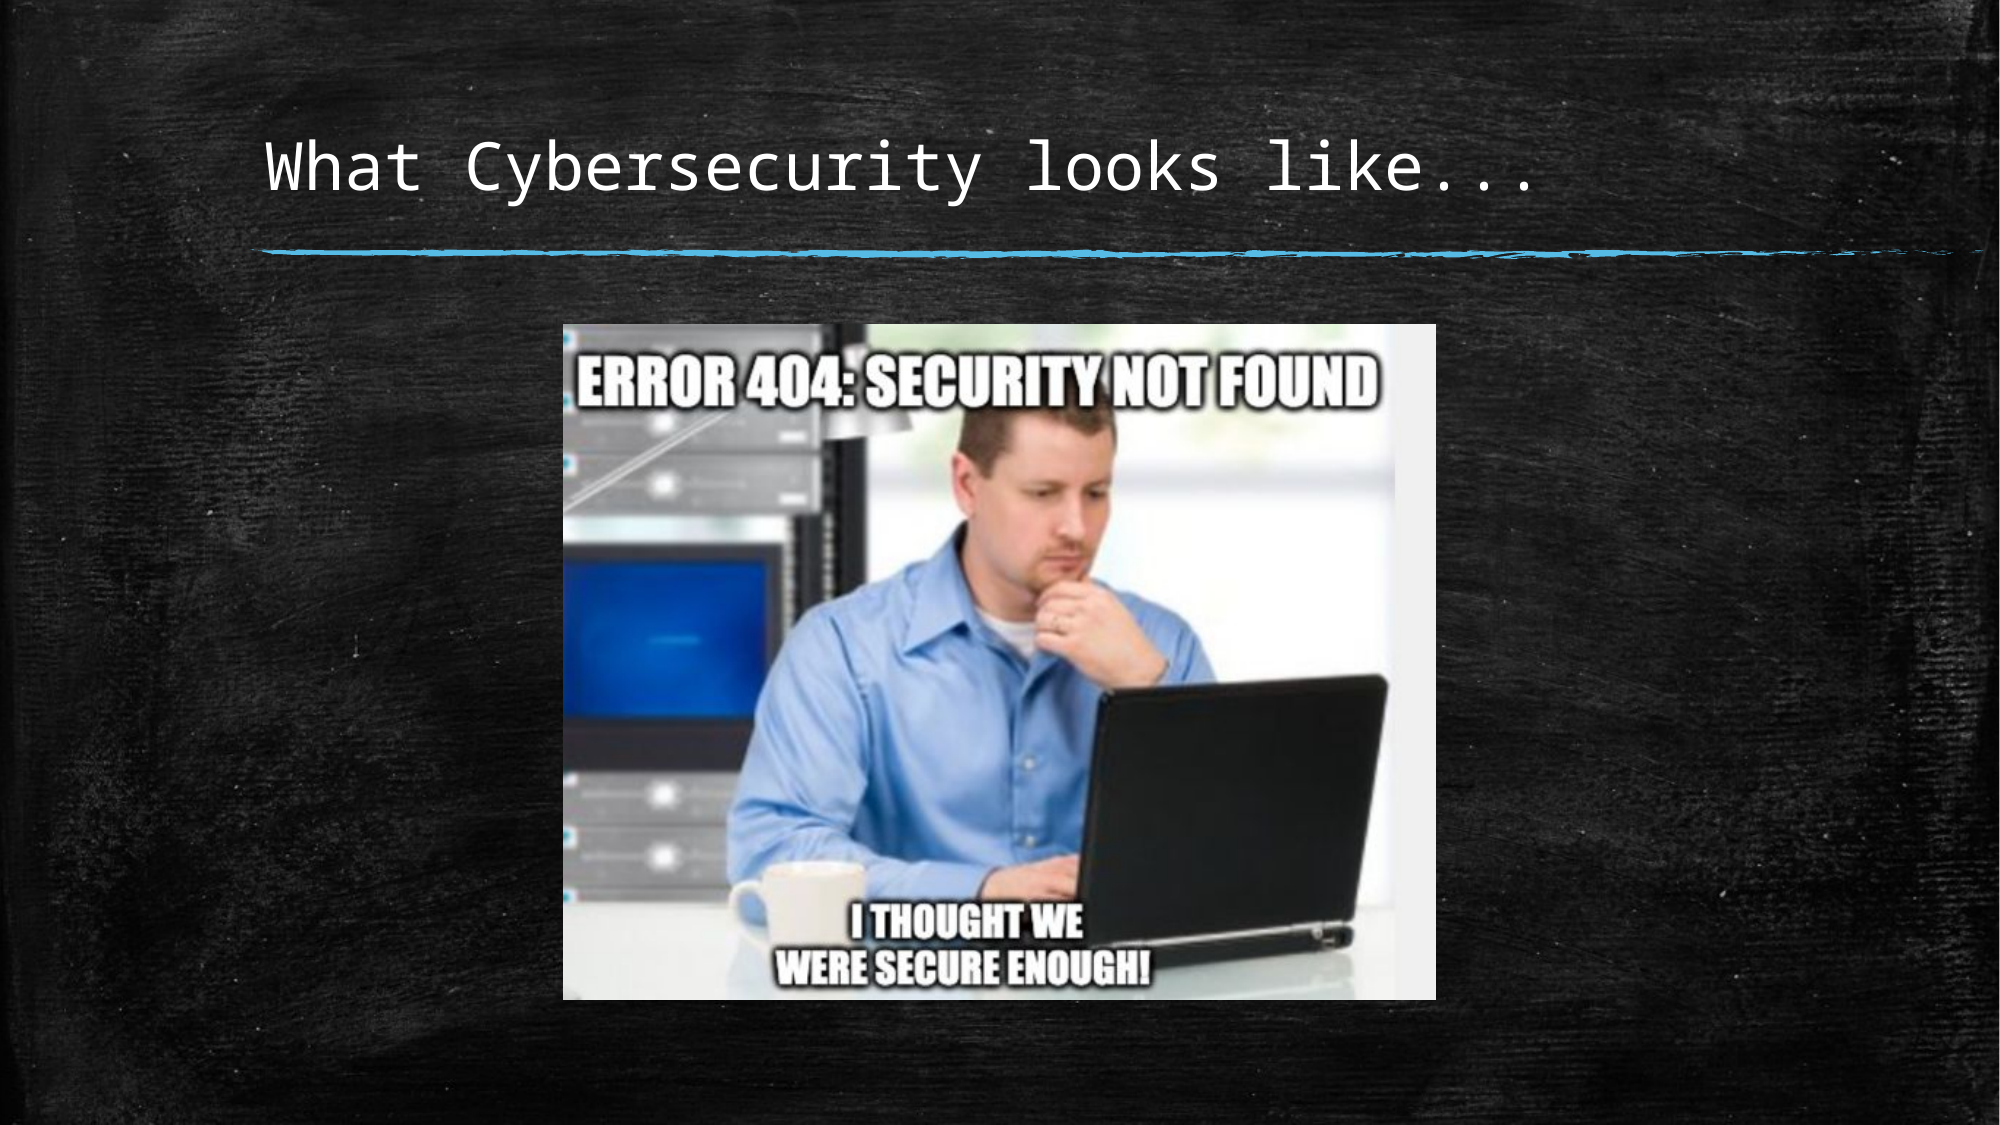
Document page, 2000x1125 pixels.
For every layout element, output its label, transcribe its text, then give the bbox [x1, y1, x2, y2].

picture [563, 324, 1436, 1000]
title What Cybersecurity looks like... [249, 45, 1750, 213]
